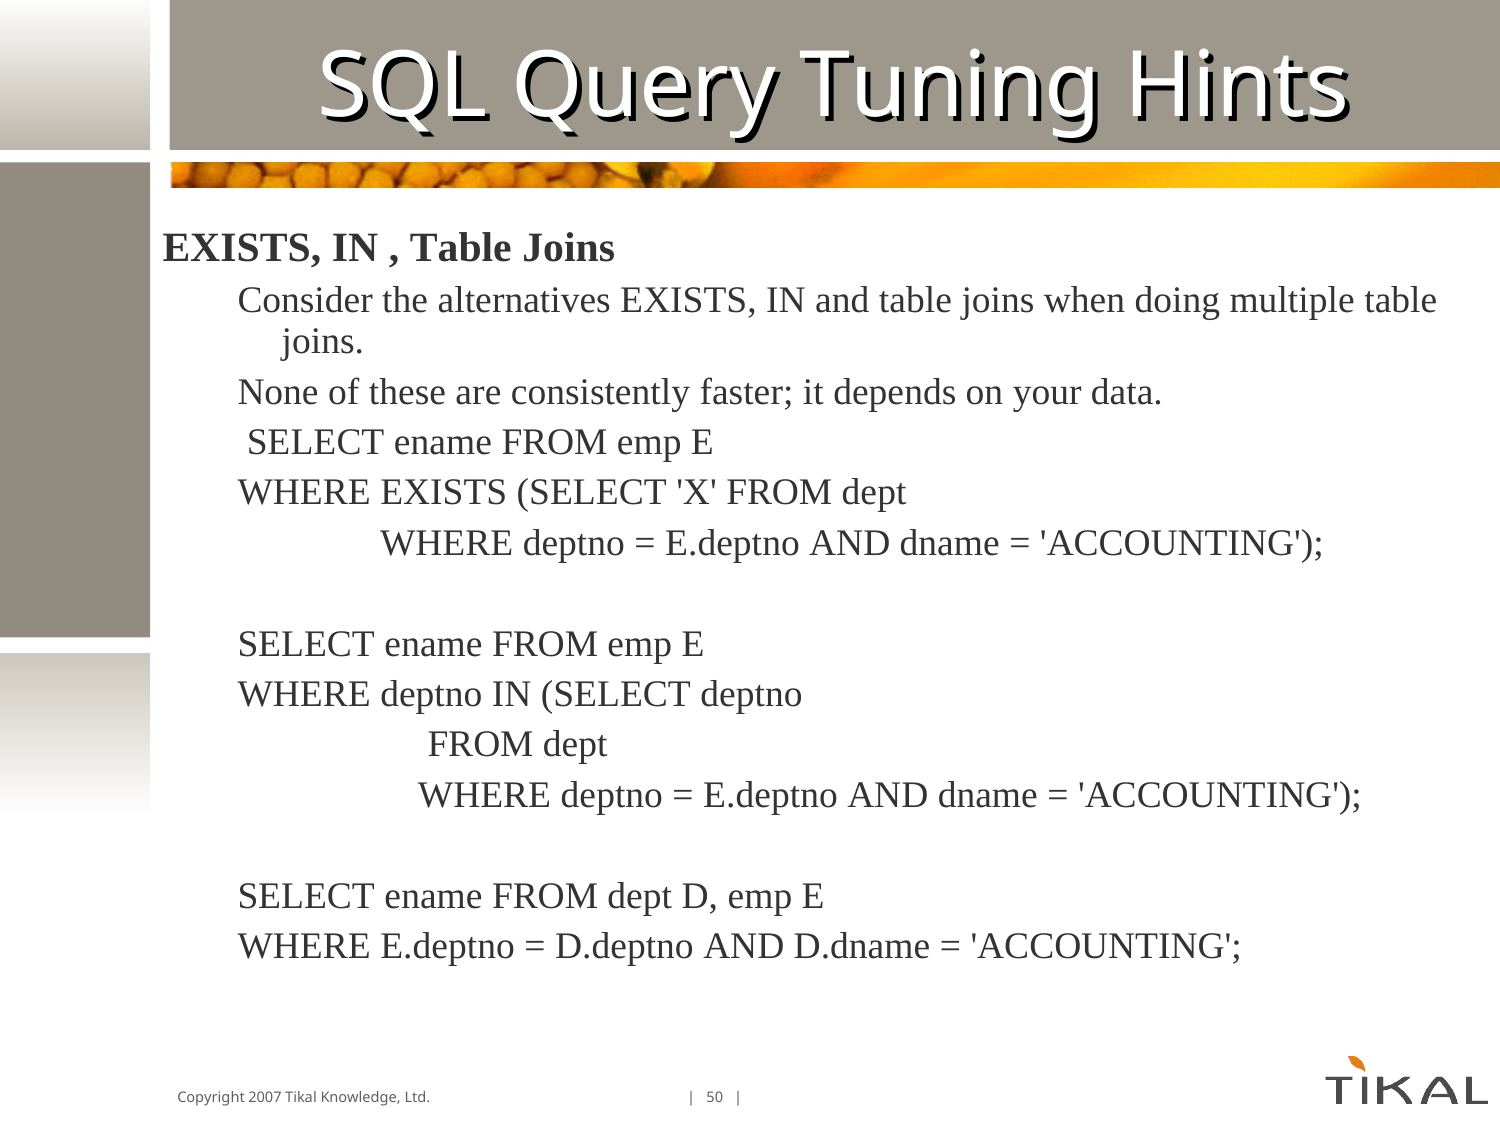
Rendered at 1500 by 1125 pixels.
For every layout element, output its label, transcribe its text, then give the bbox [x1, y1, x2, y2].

picture [1312, 1034, 1500, 1125]
title SQL Query Tuning Hints [169, 0, 1499, 192]
list EXISTS, IN , Table Joins Consider the alternatives EXISTS, IN and table joins when doing multiple table joins. None of these are consistently faster; it depends on your data. SELECT ename FROM emp E WHERE EXISTS (SELECT 'X' FROM dept WHERE deptno = E.deptno AND dname = 'ACCOUNTING'); SELECT ename FROM emp E WHERE deptno IN (SELECT deptno FROM dept WHERE deptno = E.deptno AND dname = 'ACCOUNTING'); SELECT ename FROM dept D, emp E WHERE E.deptno = D.deptno AND D.dname = 'ACCOUNTING'; [162, 224, 1473, 1021]
